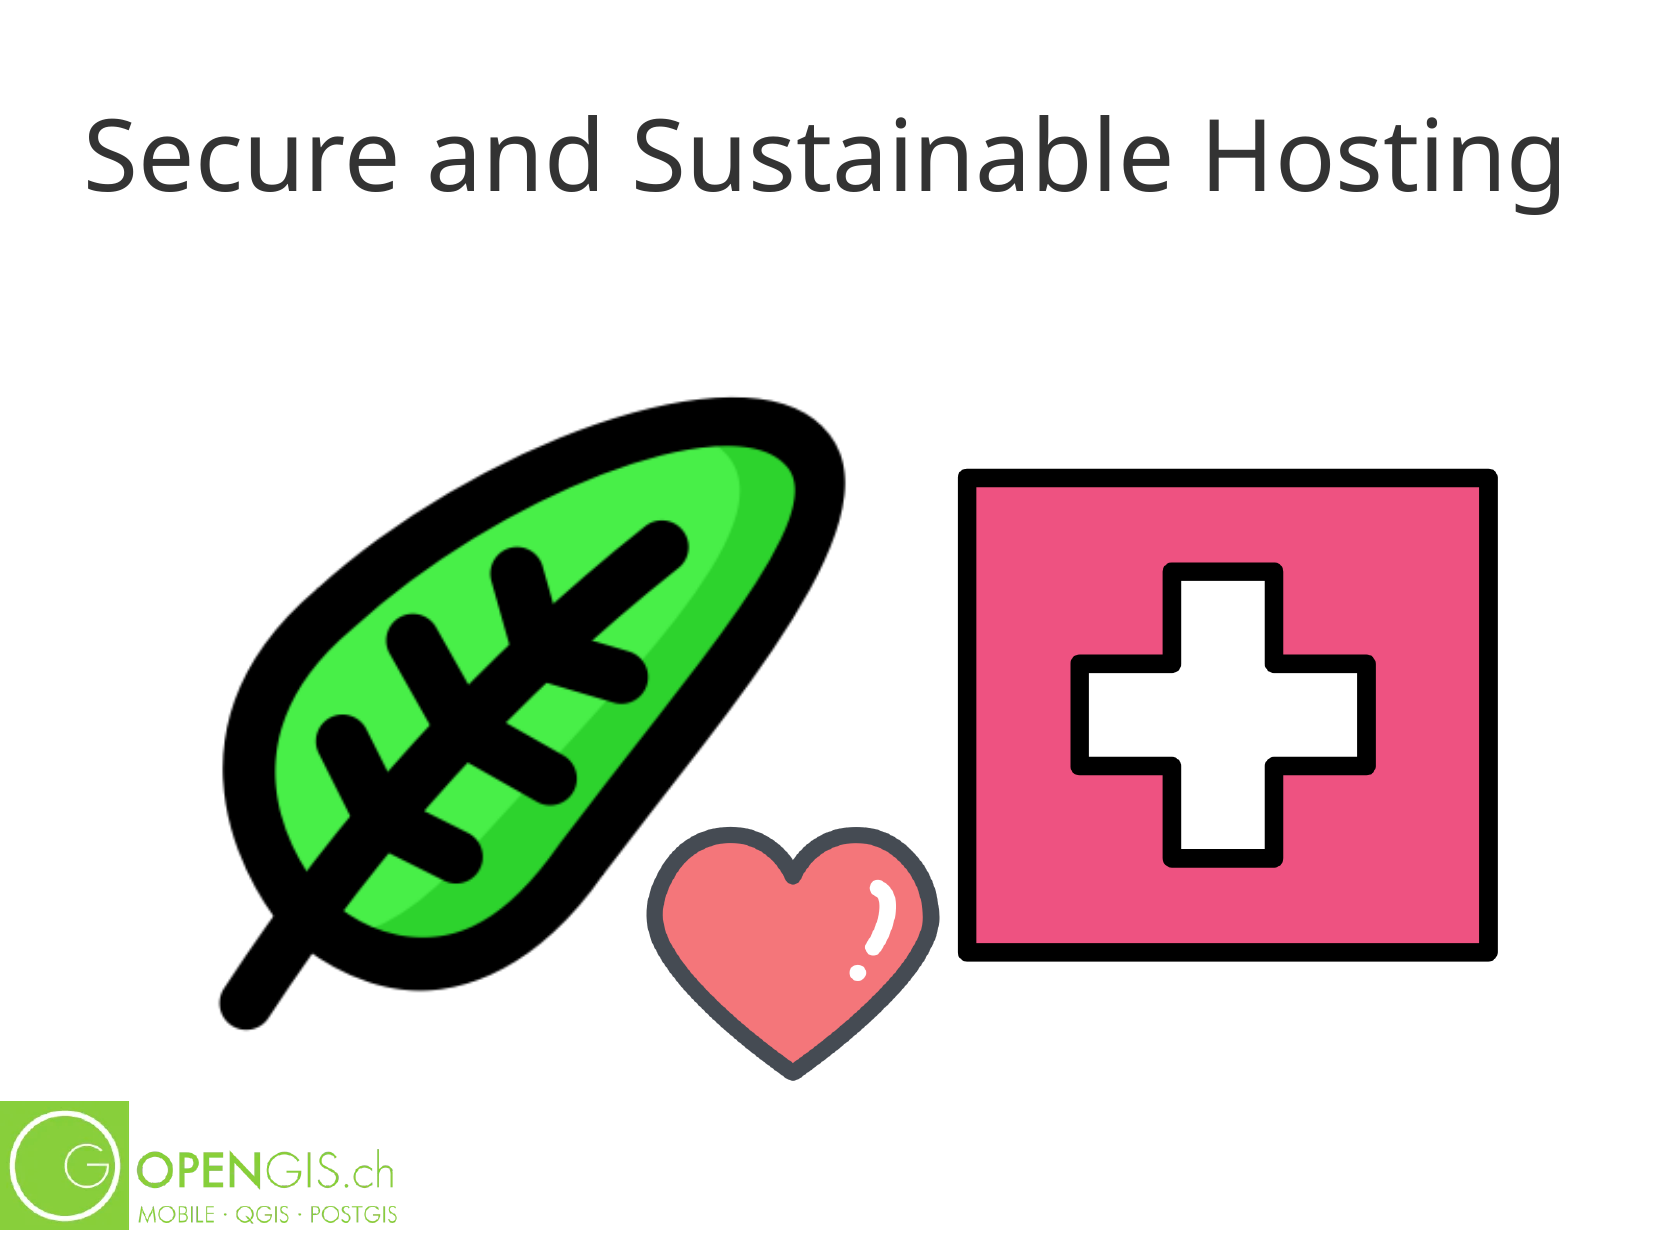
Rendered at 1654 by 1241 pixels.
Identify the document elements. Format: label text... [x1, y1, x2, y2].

picture [0, 179, 1501, 1241]
title Secure and Sustainable Hosting [82, 49, 1571, 257]
